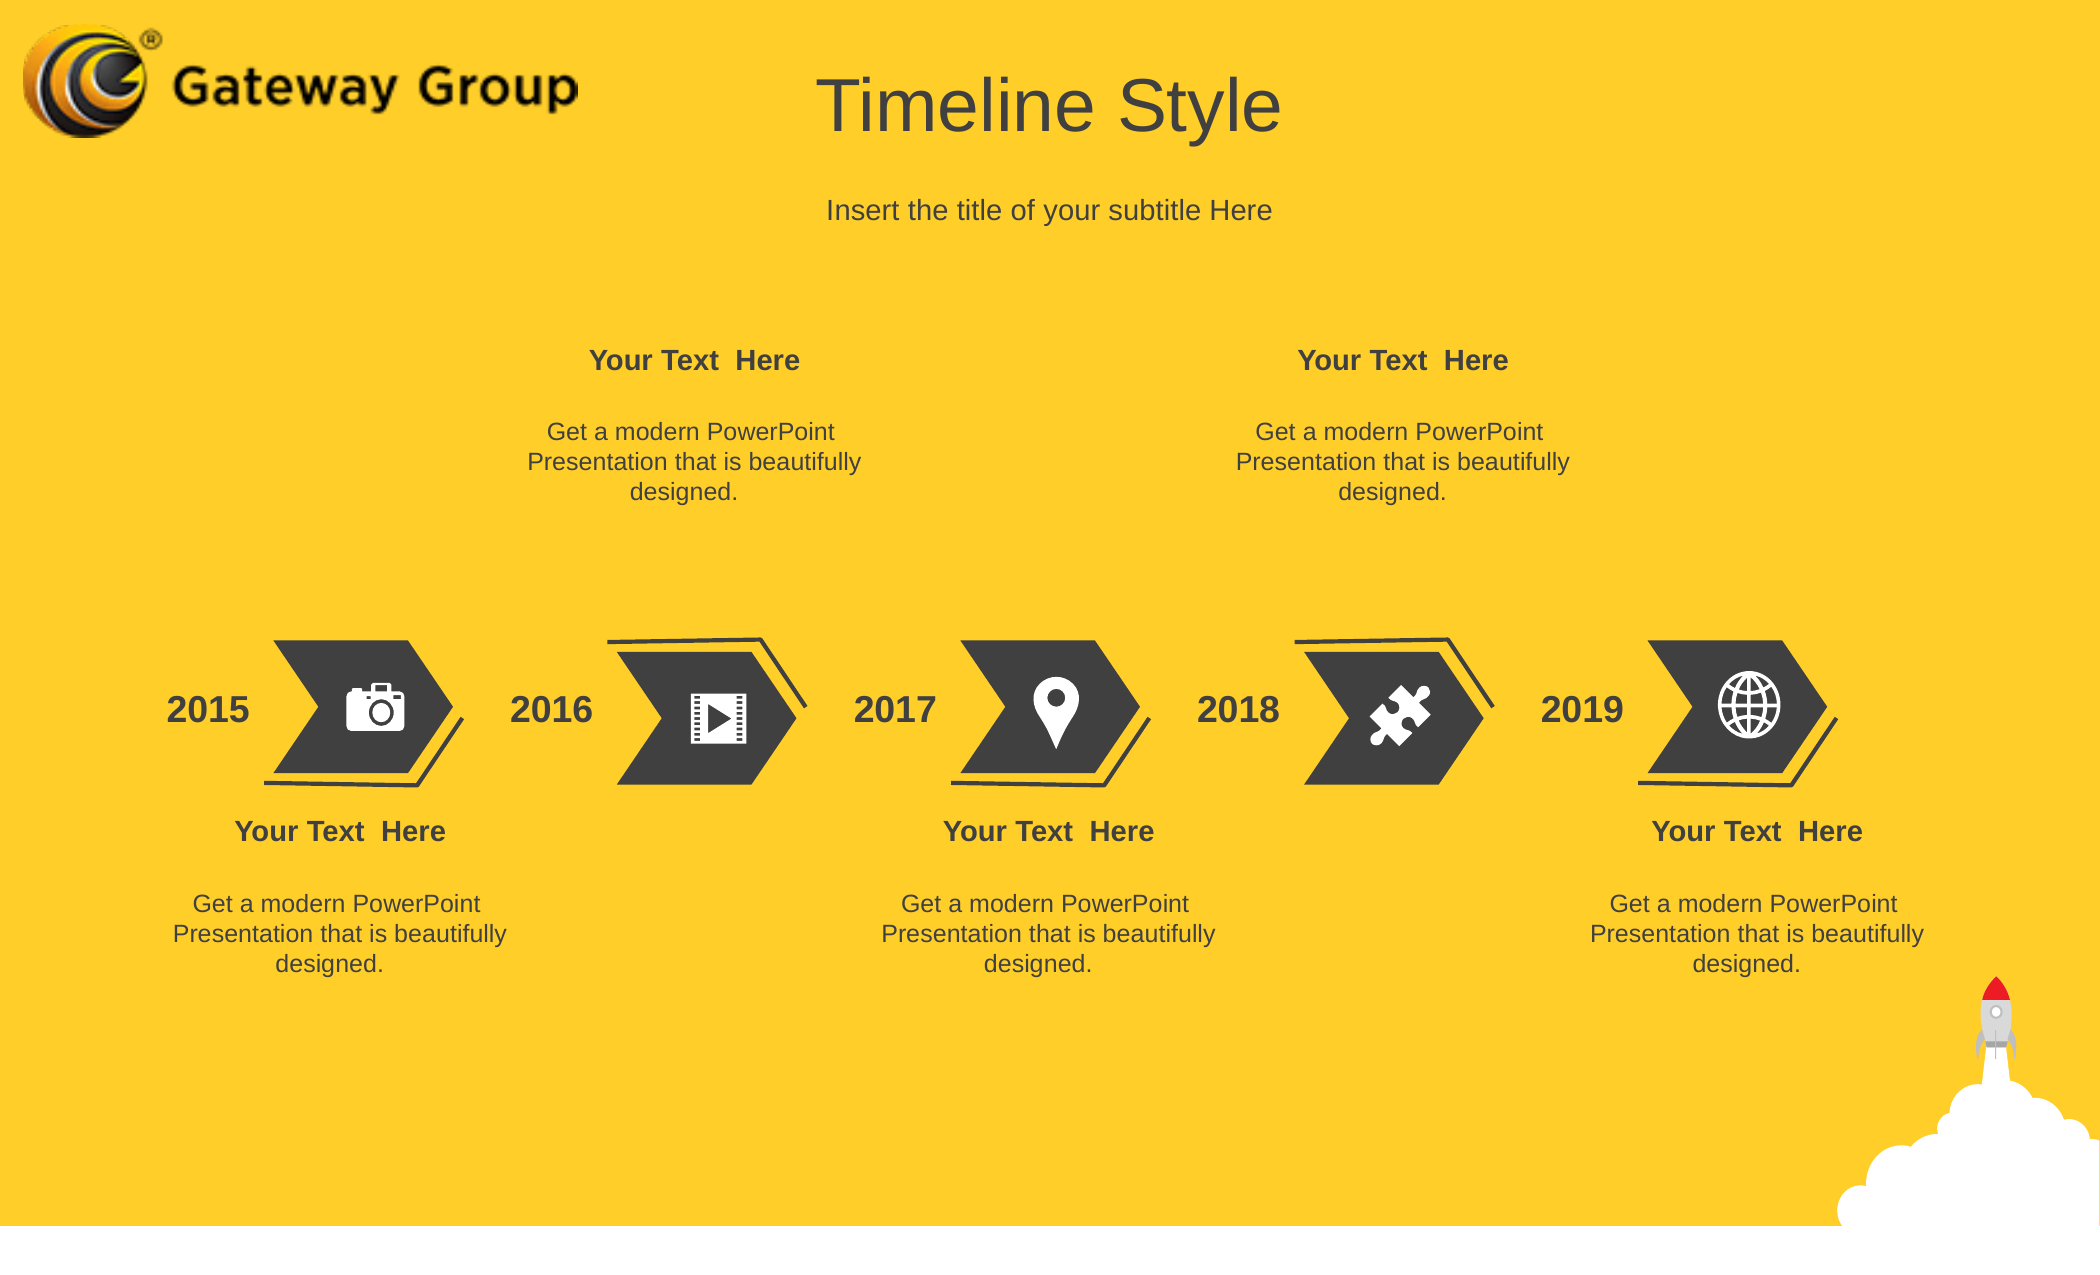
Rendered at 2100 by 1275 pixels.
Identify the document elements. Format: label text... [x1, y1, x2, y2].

text_box [273, 640, 454, 774]
text_box Get a modern PowerPoint Presentation that is beautifully designed. [1194, 408, 1612, 513]
text_box Get a modern PowerPoint Presentation that is beautifully designed. [486, 408, 904, 513]
text_box 2016 [457, 677, 646, 738]
text_box Your Text Here [486, 333, 904, 384]
text_box 2017 [801, 677, 989, 738]
text_box 2019 [1488, 677, 1677, 738]
text_box Your Text Here [131, 805, 549, 856]
text_box Insert the title of your subtitle Here [0, 172, 2100, 245]
text_box Your Text Here [1194, 333, 1612, 384]
text_box 2015 [114, 677, 302, 738]
text_box Get a modern PowerPoint Presentation that is beautifully designed. [840, 879, 1258, 985]
text_box [1647, 640, 1828, 774]
text_box [616, 651, 797, 785]
text_box [1304, 651, 1484, 785]
text_box Get a modern PowerPoint Presentation that is beautifully designed. [131, 879, 549, 985]
text_box Timeline Style [0, 30, 2100, 172]
text_box [960, 640, 1141, 774]
text_box 2018 [1144, 677, 1333, 738]
picture [23, 24, 578, 138]
text_box Your Text Here [1549, 805, 1967, 856]
text_box Your Text Here [840, 805, 1258, 856]
text_box Get a modern PowerPoint Presentation that is beautifully designed. [1549, 879, 1967, 985]
